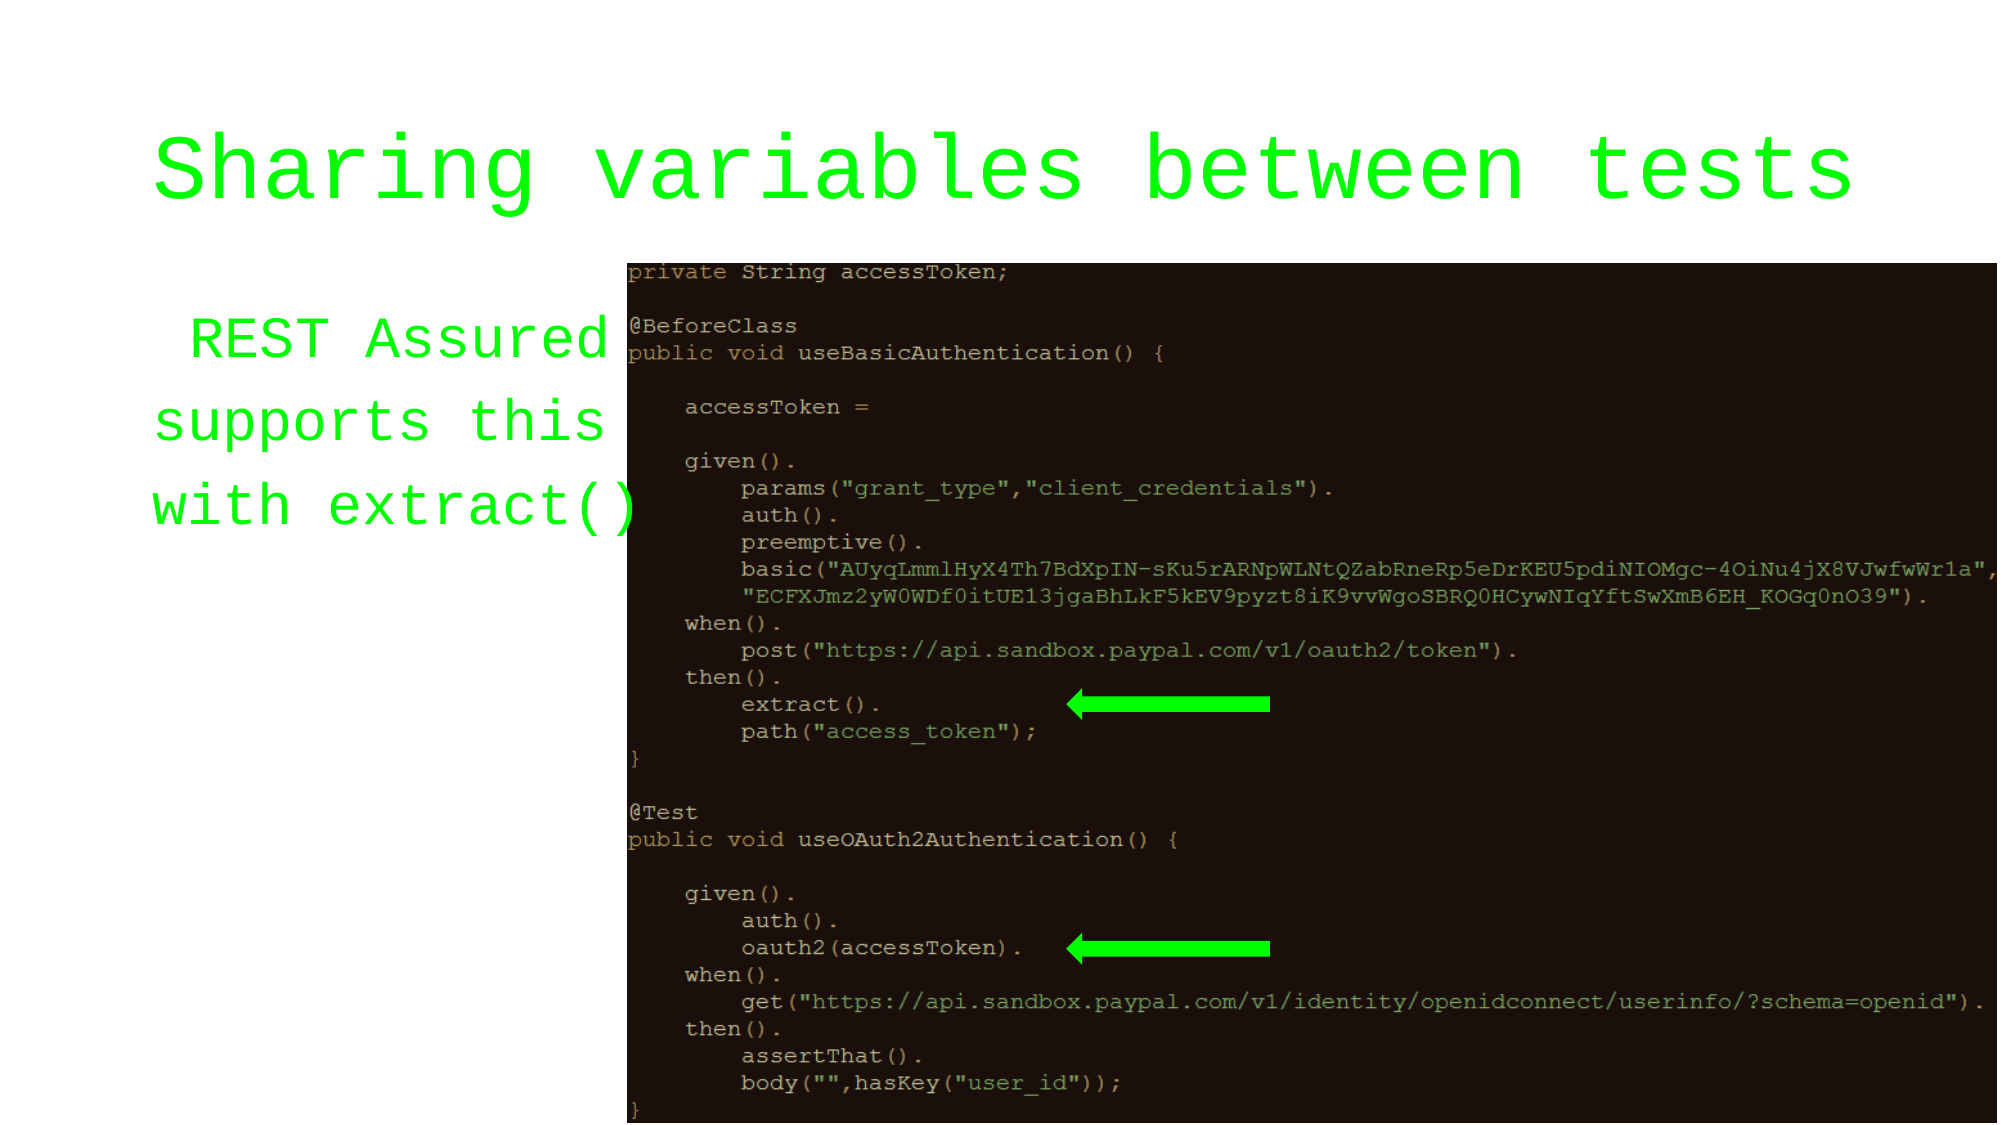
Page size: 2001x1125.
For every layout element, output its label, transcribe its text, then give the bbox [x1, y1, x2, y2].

title Sharing variables between tests [137, 59, 1911, 278]
text_box [1067, 690, 1269, 718]
text_box [1067, 935, 1269, 963]
picture [627, 263, 1997, 1123]
list REST Assured supports this with extract() [137, 299, 1863, 1014]
